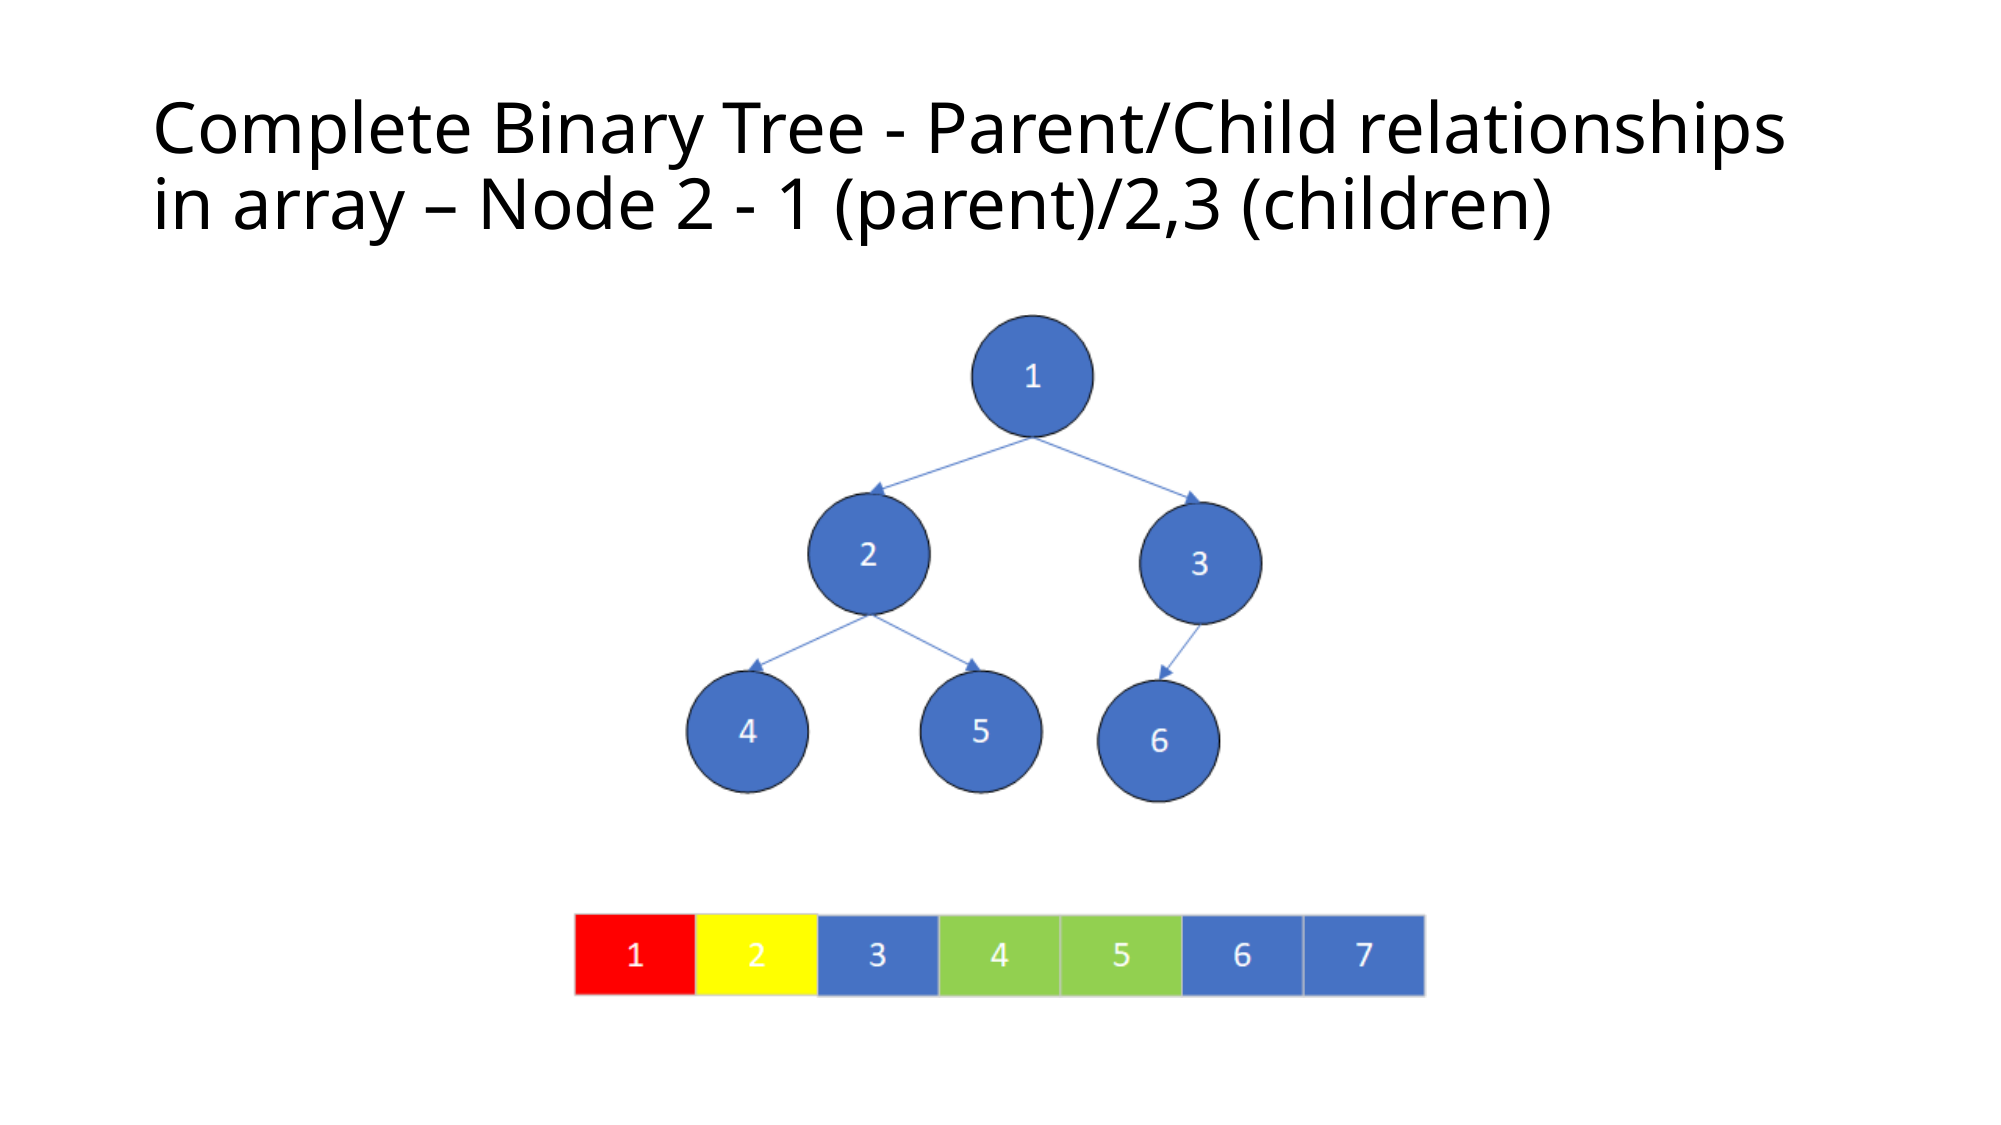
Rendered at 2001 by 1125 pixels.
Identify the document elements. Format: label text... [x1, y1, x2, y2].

title Complete Binary Tree - Parent/Child relationships in array – Node 2 - 1 (parent)/2,3 (children) [137, 59, 1863, 278]
picture [573, 314, 1427, 998]
